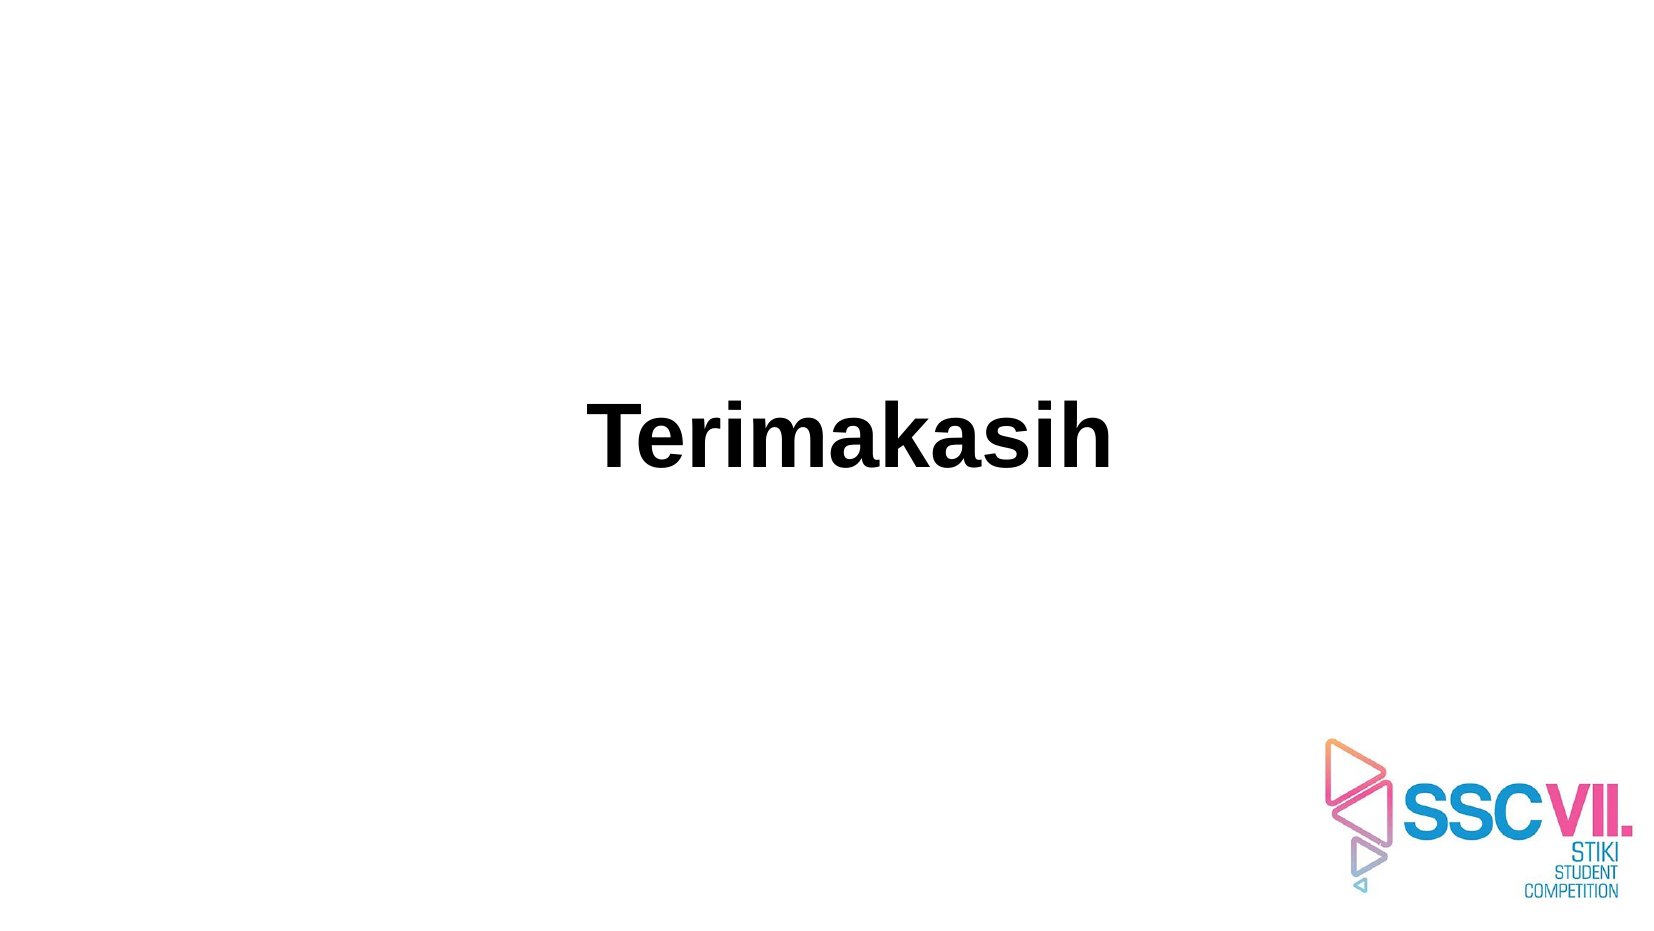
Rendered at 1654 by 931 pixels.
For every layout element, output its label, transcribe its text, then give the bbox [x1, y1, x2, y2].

picture [1320, 729, 1637, 906]
title Terimakasih [372, 371, 1328, 502]
